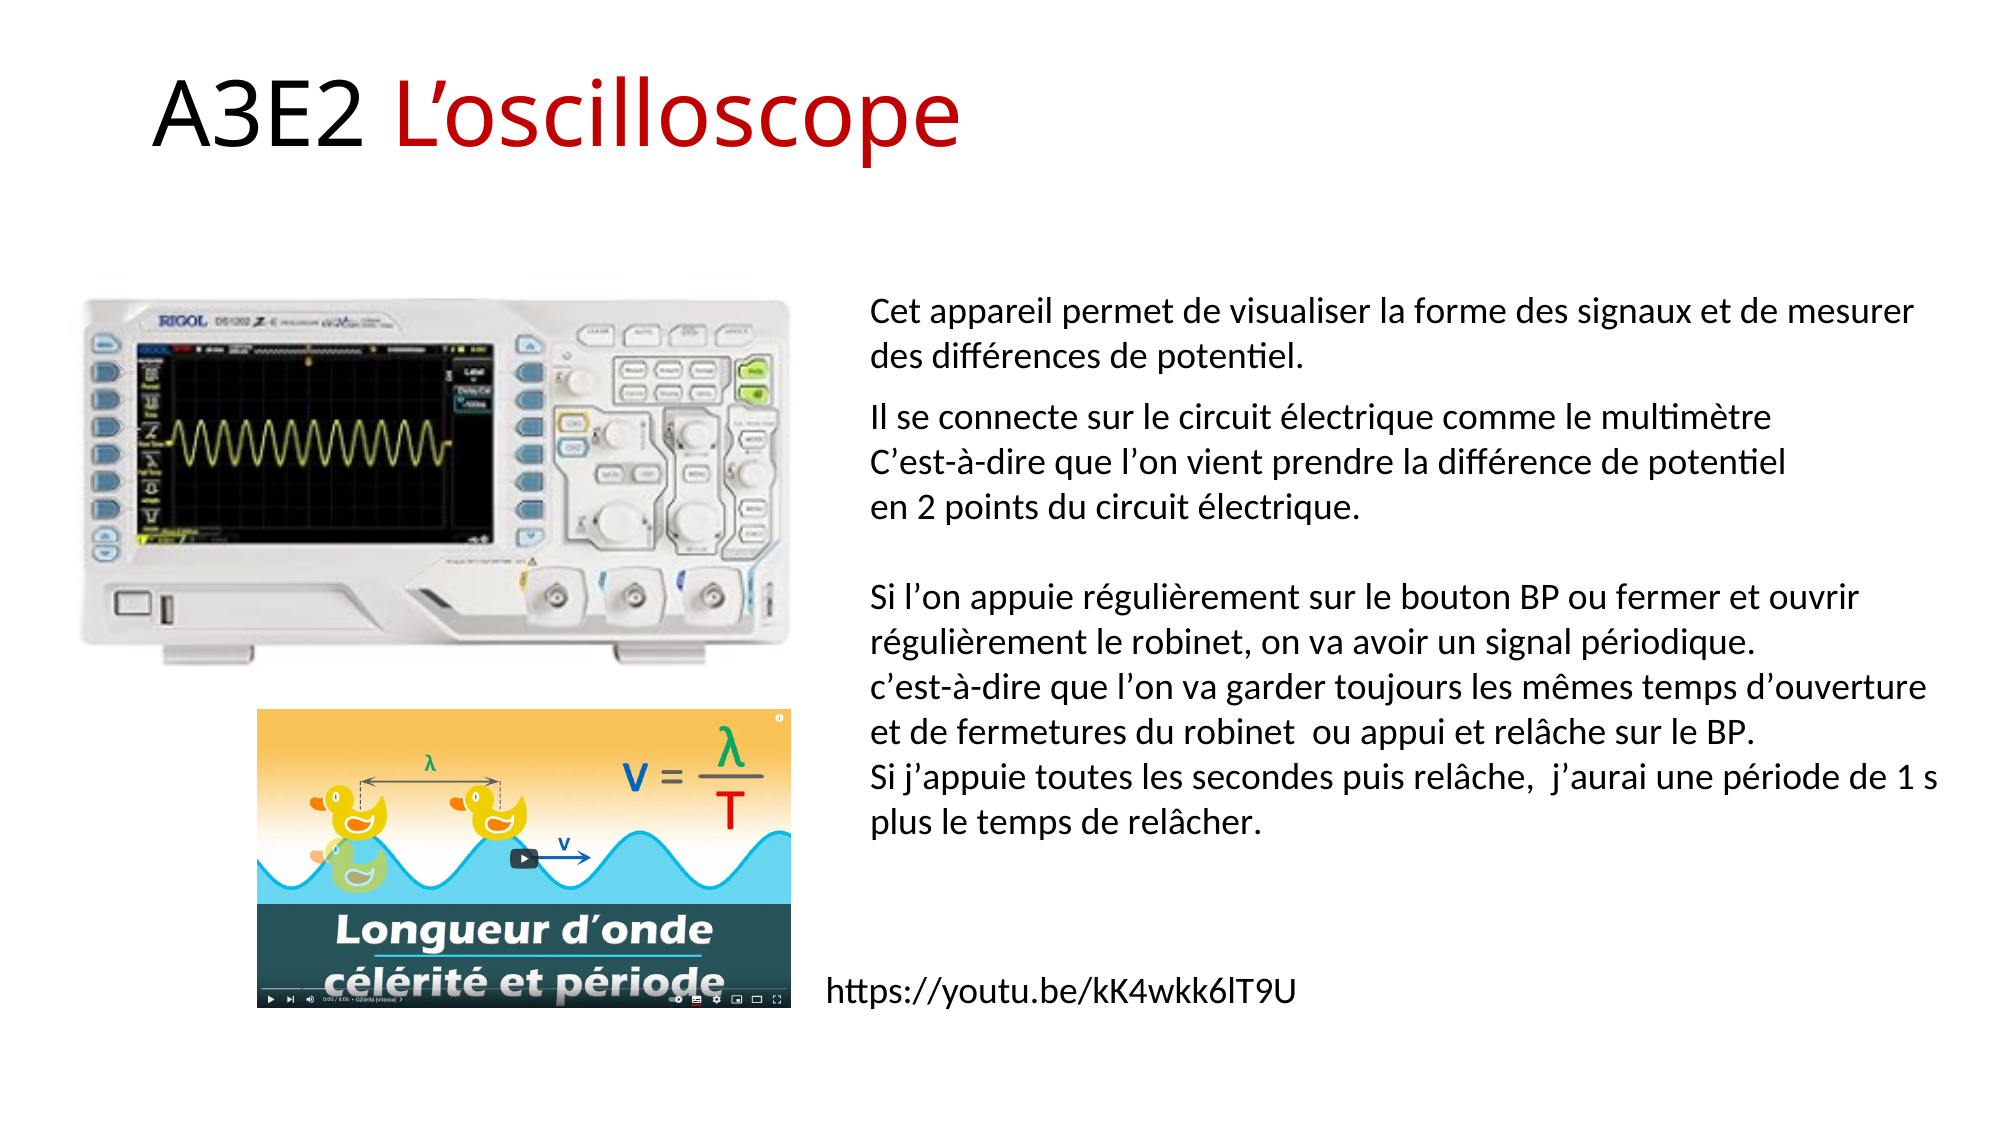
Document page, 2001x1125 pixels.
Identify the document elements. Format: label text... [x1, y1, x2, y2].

text_box Il se connecte sur le circuit électrique comme le multimètre C’est-à-dire que l’on vient prendre la différence de potentiel en 2 points du circuit électrique. Si l’on appuie régulièrement sur le bouton BP ou fermer et ouvrir régulièrement le robinet, on va avoir un signal périodique. c’est-à-dire que l’on va garder toujours les mêmes temps d’ouverture et de fermetures du robinet ou appui et relâche sur le BP. Si j’appuie toutes les secondes puis relâche, j’aurai une période de 1 s plus le temps de relâcher. [855, 385, 1968, 901]
picture [257, 709, 791, 1009]
text_box Cet appareil permet de visualiser la forme des signaux et de mesurer des différences de potentiel. [855, 278, 1966, 385]
text_box A3E2 L’oscilloscope [137, 59, 1863, 164]
picture [57, 214, 811, 707]
text_box https://youtu.be/kK4wkk6lT9U [810, 958, 1467, 1020]
